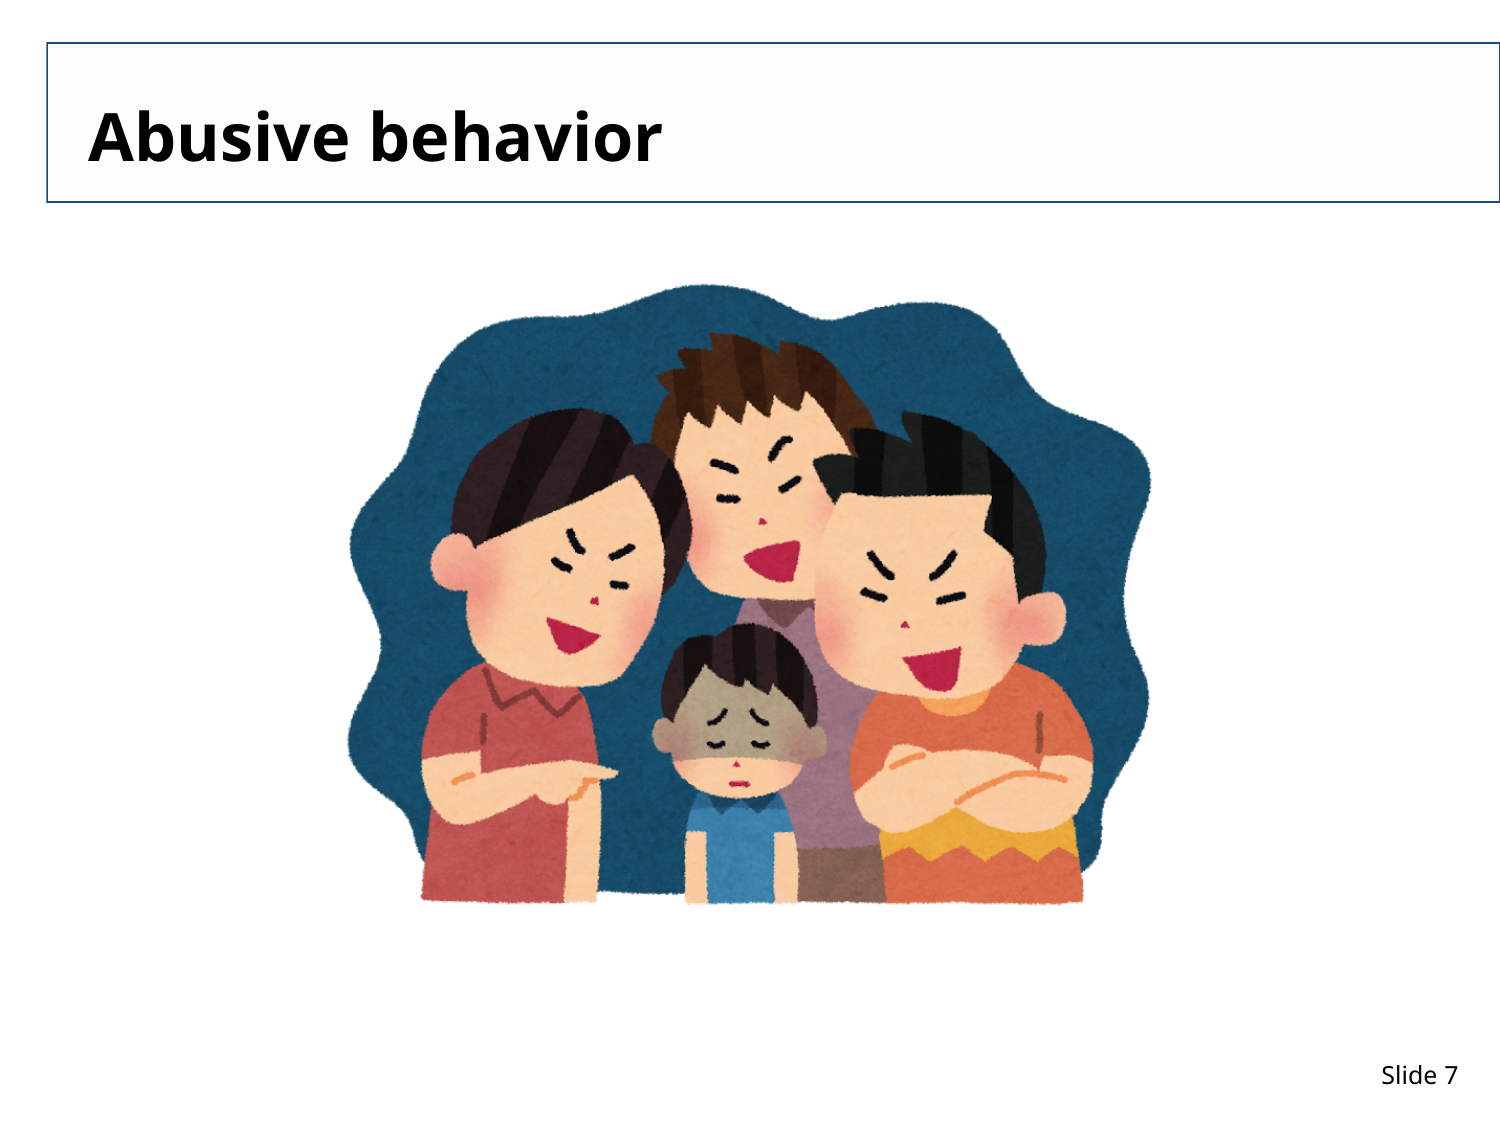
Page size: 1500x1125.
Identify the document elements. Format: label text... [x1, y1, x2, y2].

text_box Abusive behavior [88, 42, 1469, 176]
picture [331, 240, 1169, 966]
